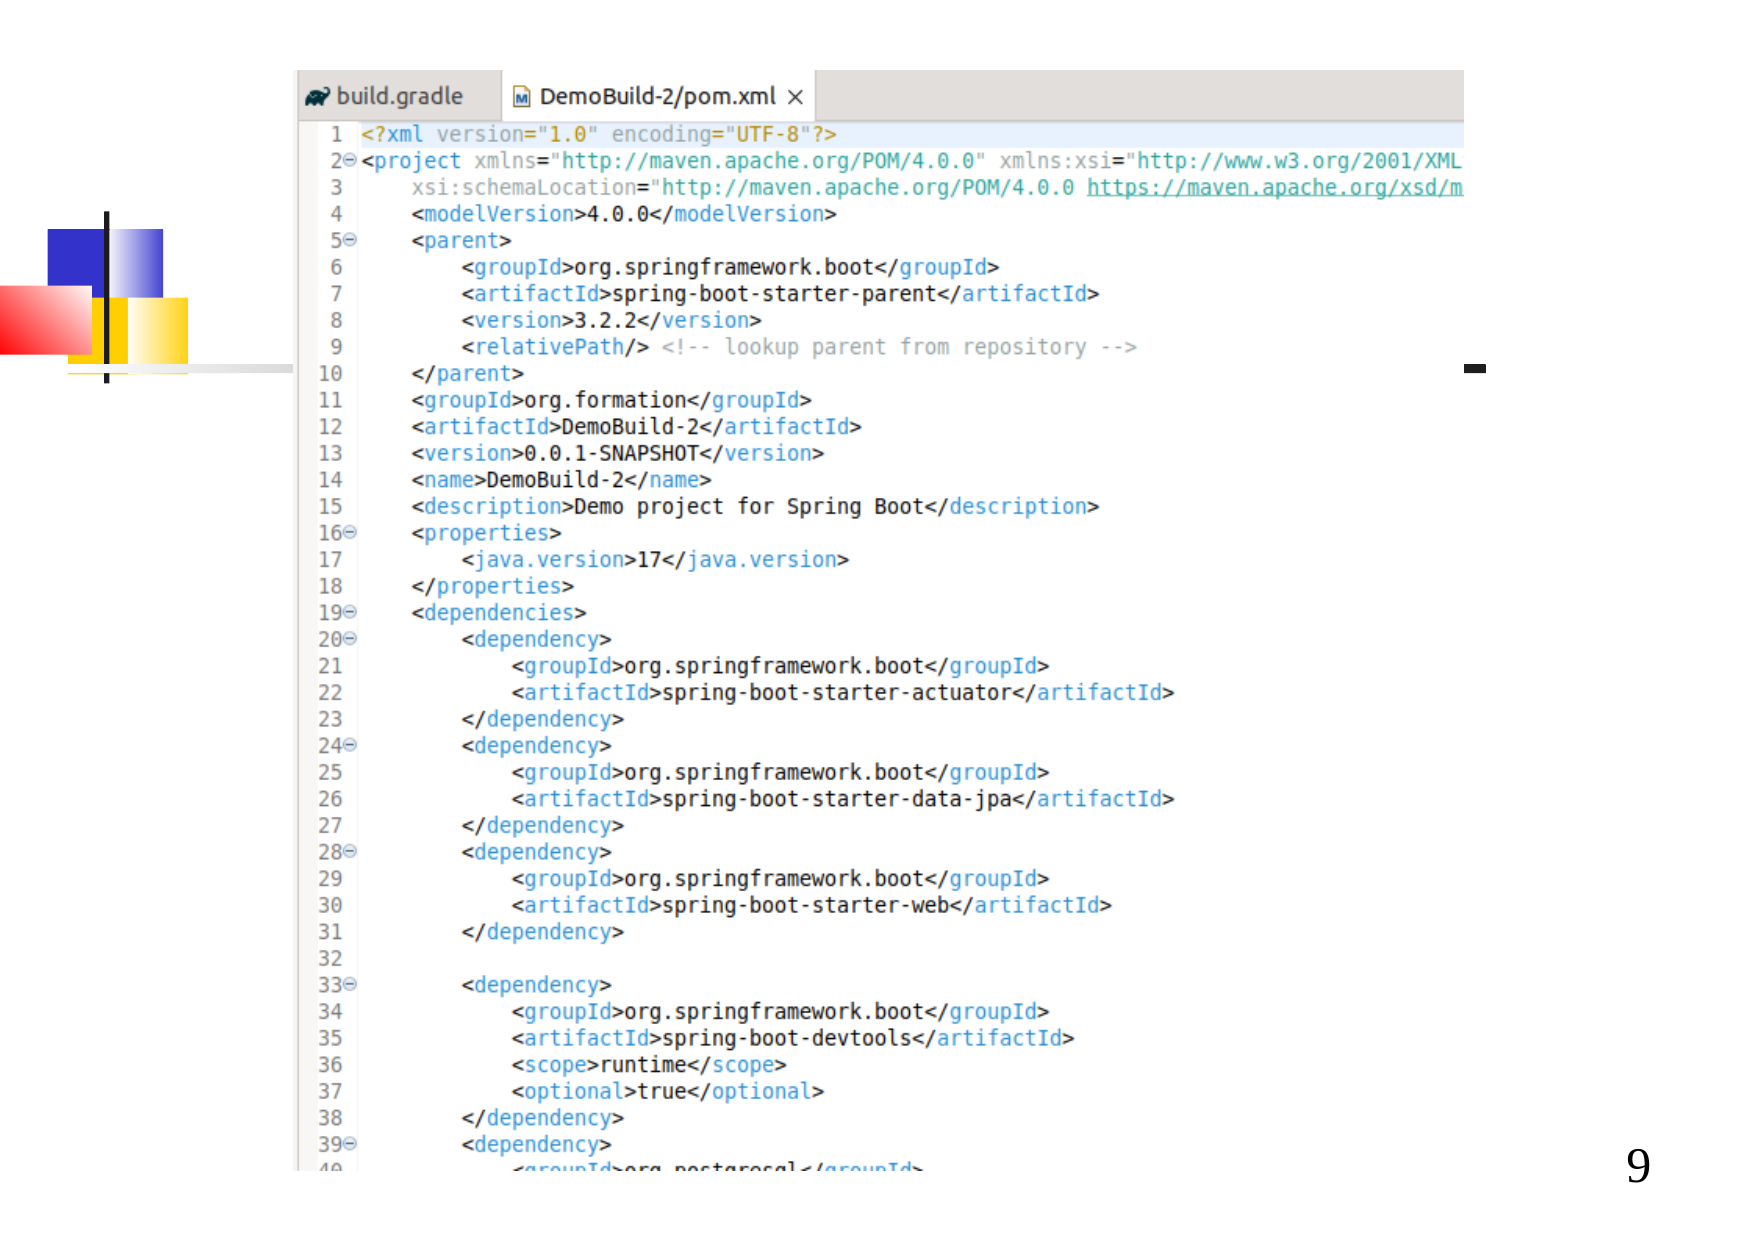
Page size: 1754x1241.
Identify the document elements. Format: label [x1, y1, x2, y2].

picture [293, 70, 1464, 1171]
